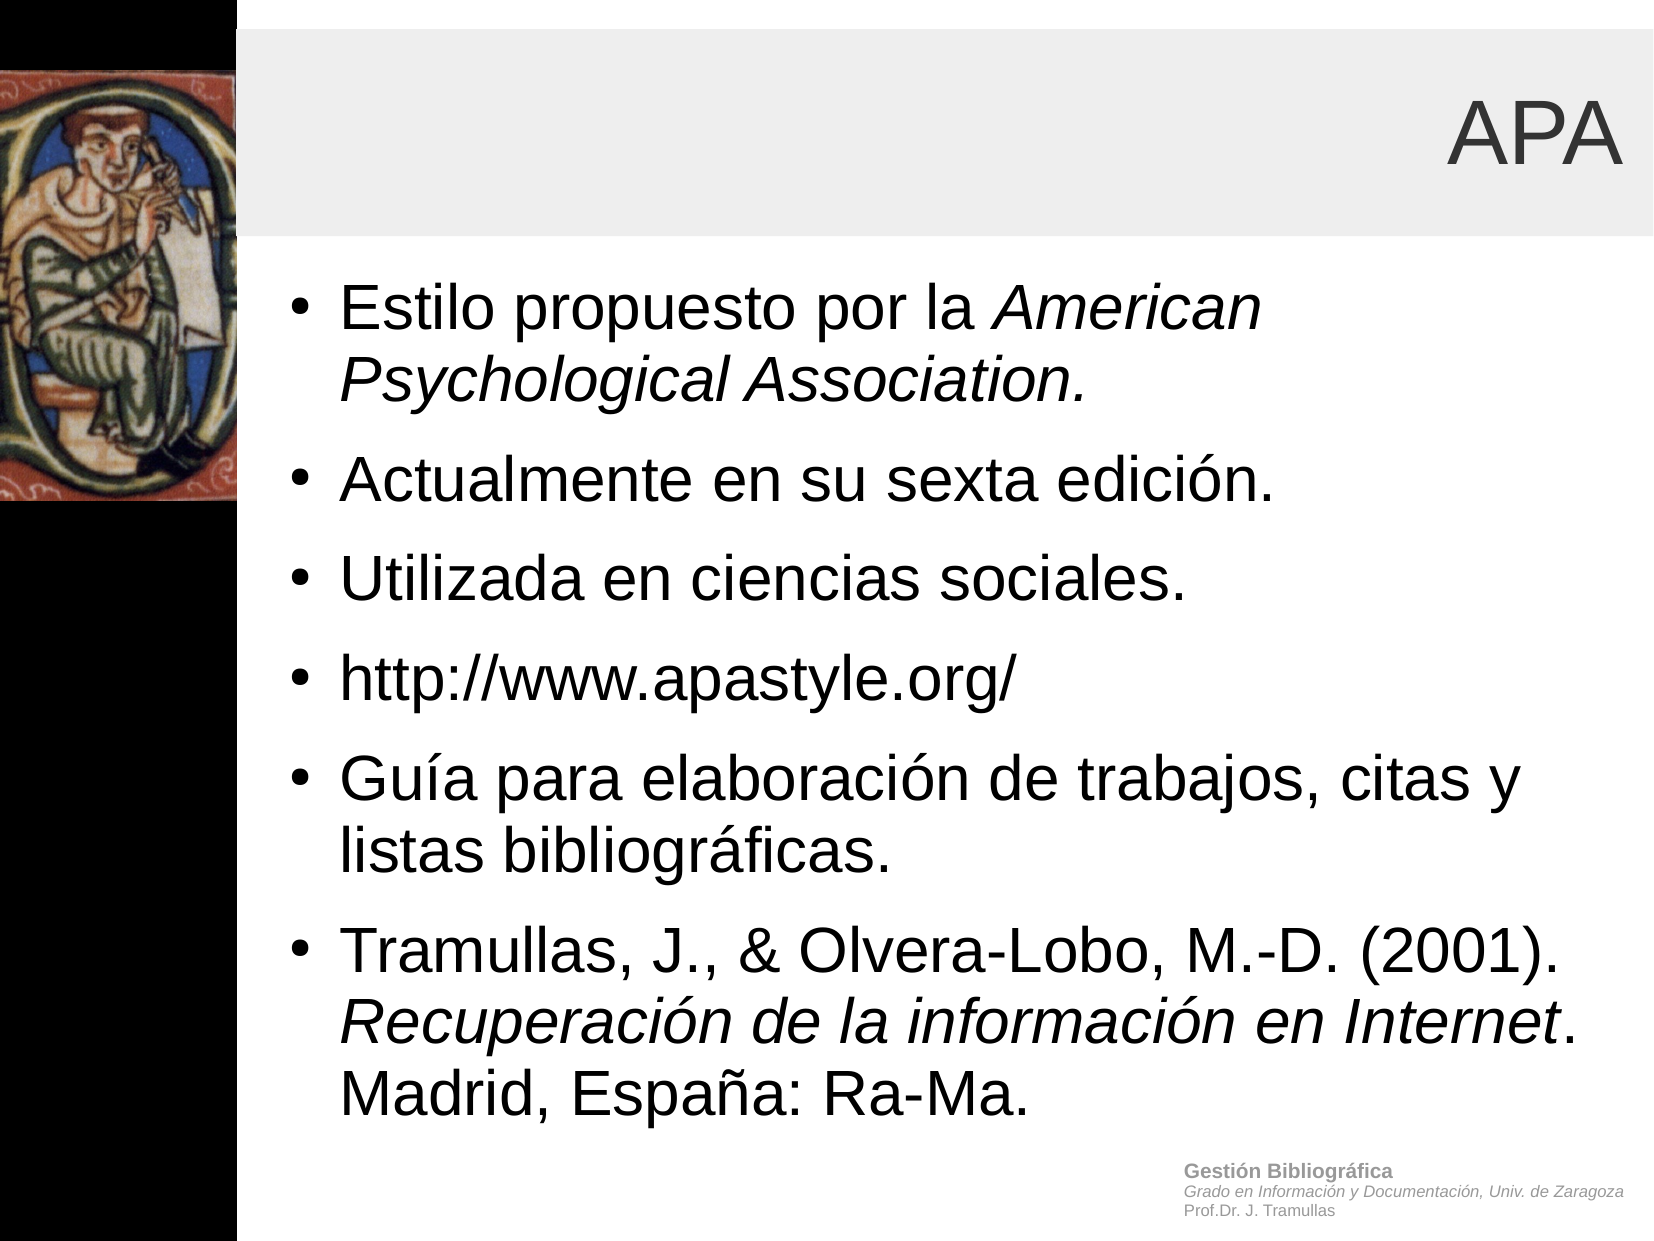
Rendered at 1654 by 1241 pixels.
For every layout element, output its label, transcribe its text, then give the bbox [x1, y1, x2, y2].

picture [0, 70, 237, 501]
list Estilo propuesto por la American Psychological Association. Actualmente en su sexta edición. Utilizada en ciencias sociales. http://www.apastyle.org/ Guía para elaboración de trabajos, citas y listas bibliográficas. Tramullas, J., & Olvera-Lobo, M.-D. (2001). Recuperación de la información en Internet. Madrid, España: Ra-Ma. [271, 271, 1619, 1134]
title APA [236, 29, 1654, 237]
